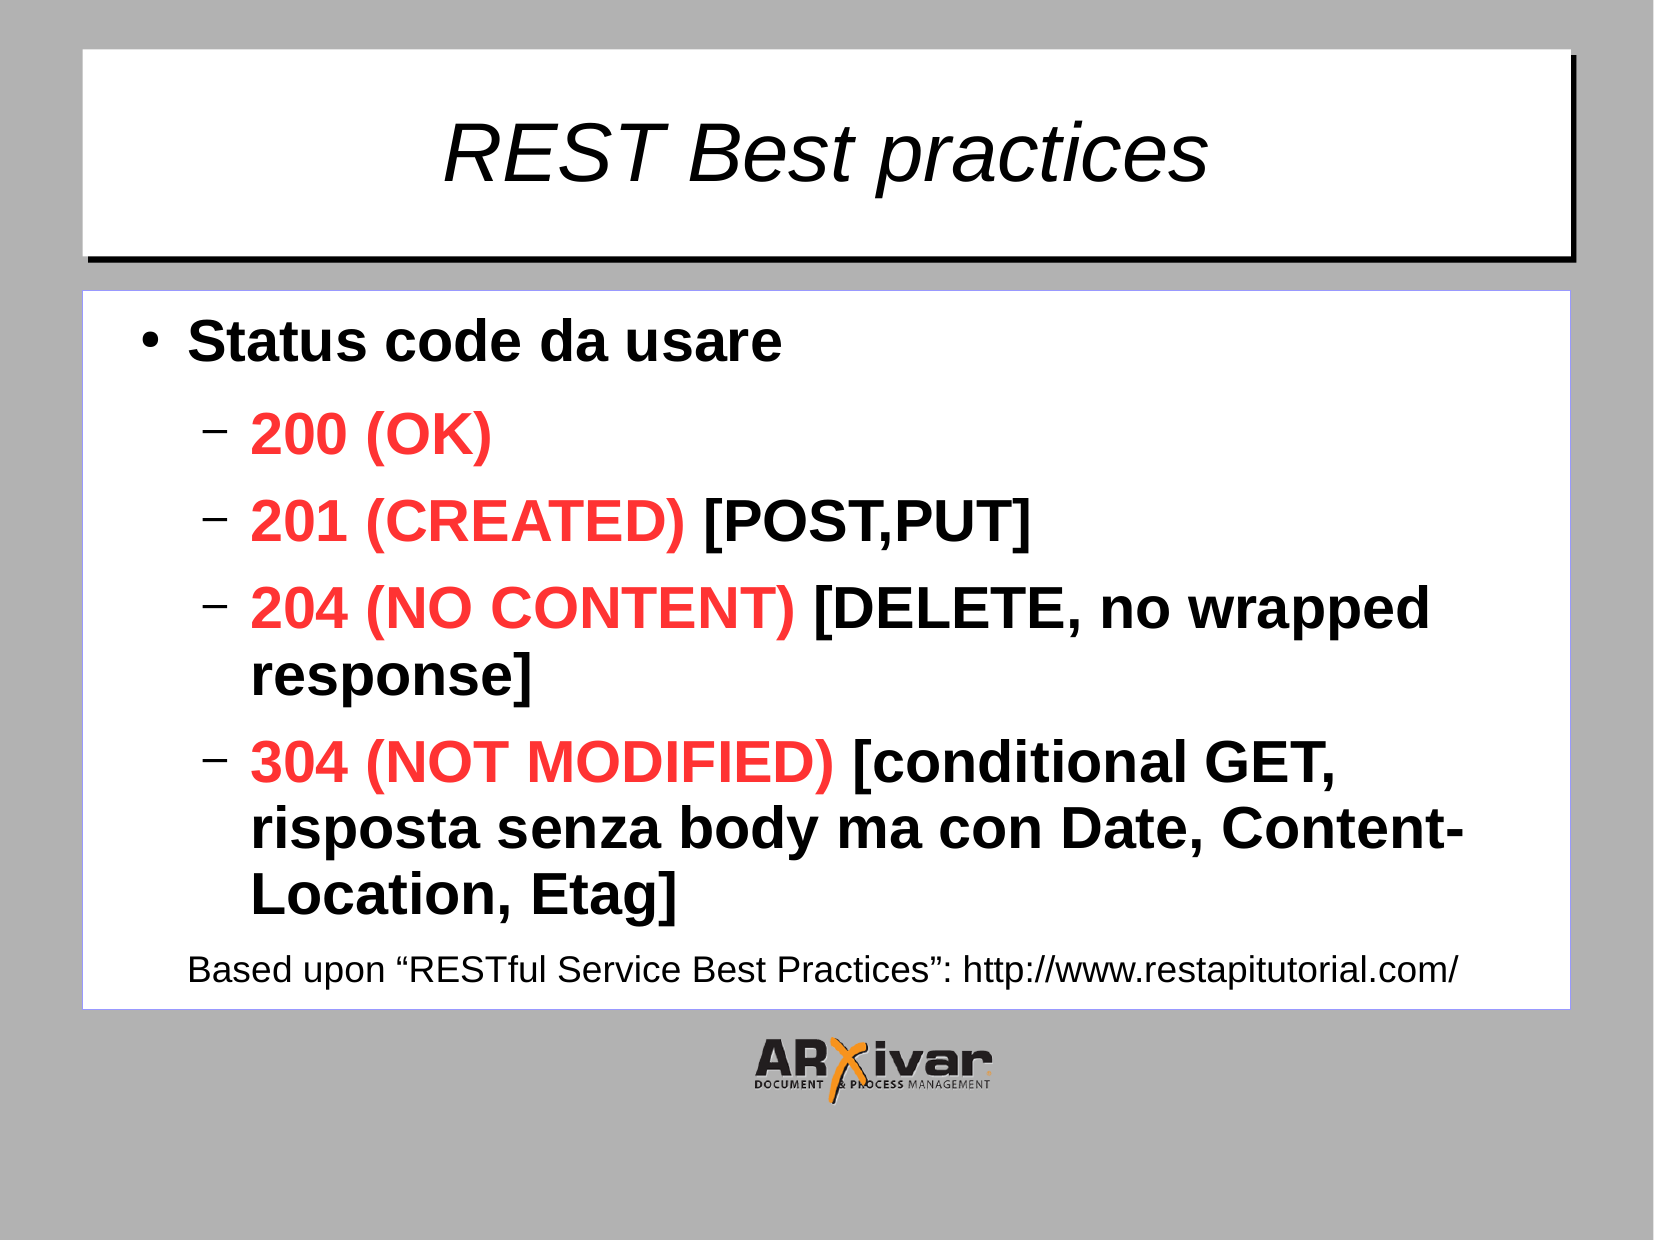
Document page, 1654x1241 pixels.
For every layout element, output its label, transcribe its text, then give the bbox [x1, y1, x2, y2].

title REST Best practices [82, 49, 1571, 257]
picture [755, 1031, 993, 1111]
list Status code da usare 200 (OK) 201 (CREATED) [POST,PUT] 204 (NO CONTENT) [DELETE, no wrapped response] 304 (NOT MODIFIED) [conditional GET, risposta senza body ma con Date, Content-Location, Etag] Based upon “RESTful Service Best Practices”: http://www.restapitutorial.com/ [82, 290, 1571, 1010]
